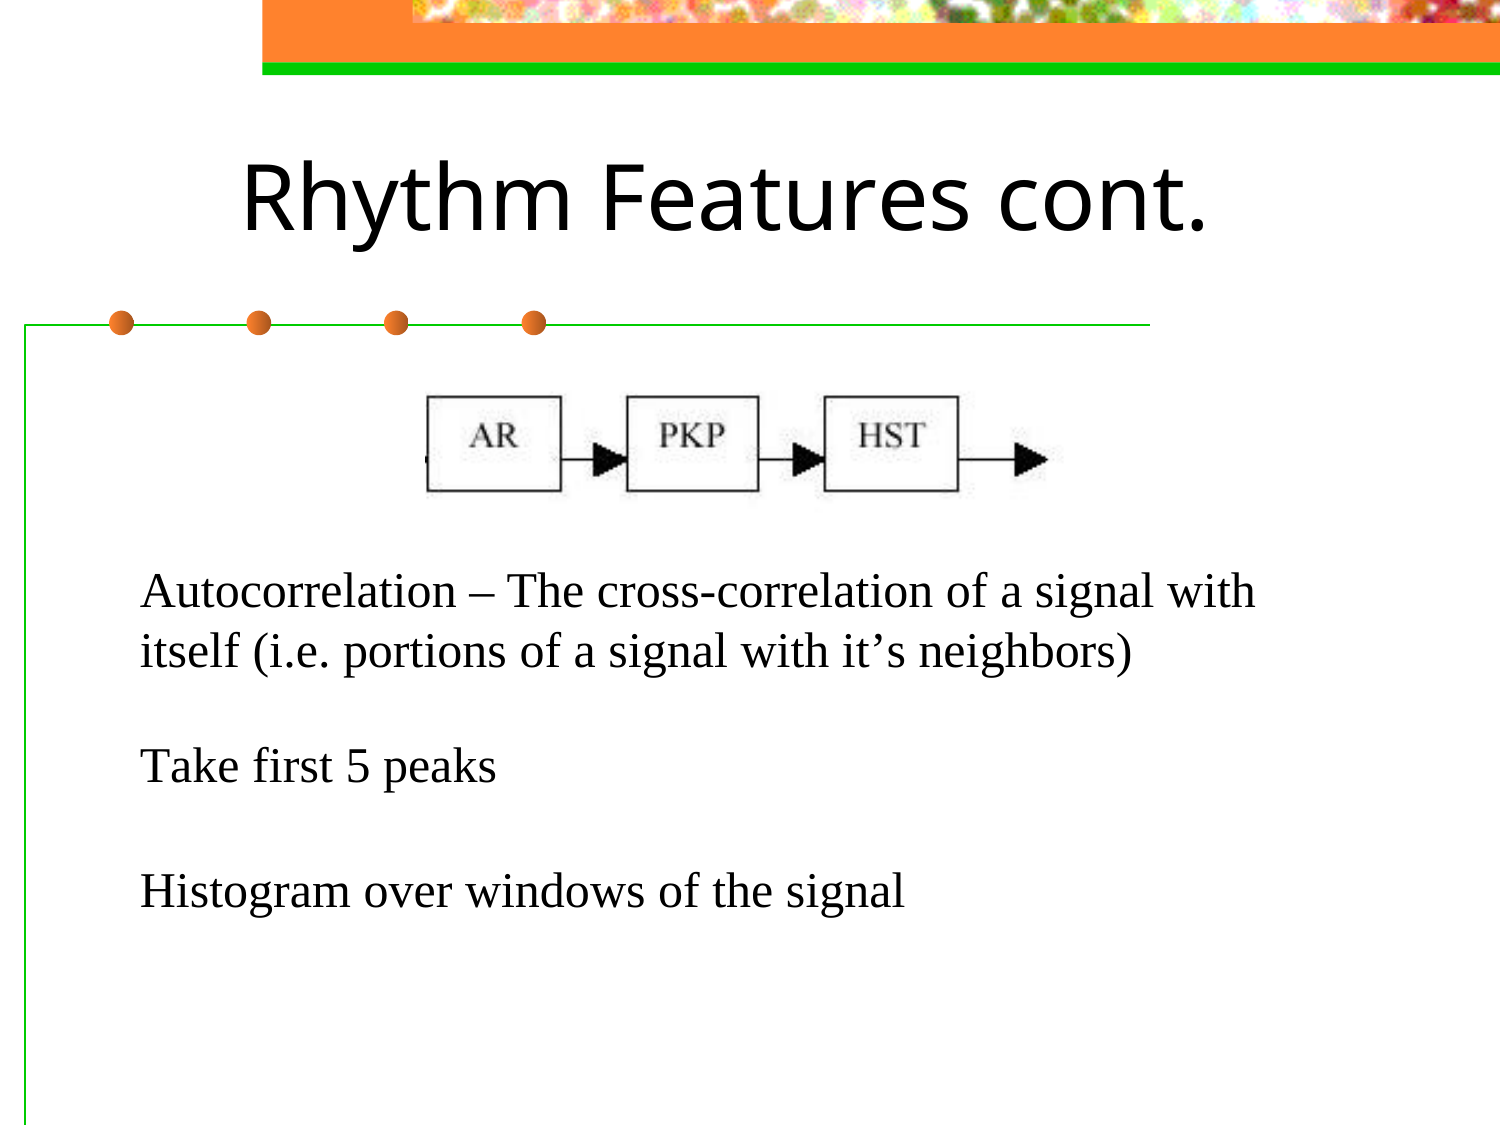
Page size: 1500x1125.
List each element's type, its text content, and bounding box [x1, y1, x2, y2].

title Rhythm Features cont. [87, 99, 1363, 288]
text_box Autocorrelation – The cross-correlation of a signal with itself (i.e. portions of a signal with it’s neighbors) [125, 549, 1326, 686]
text_box Histogram over windows of the signal [124, 849, 988, 926]
picture [425, 374, 1075, 515]
picture [412, 0, 1500, 23]
text_box Take first 5 peaks [124, 724, 613, 801]
